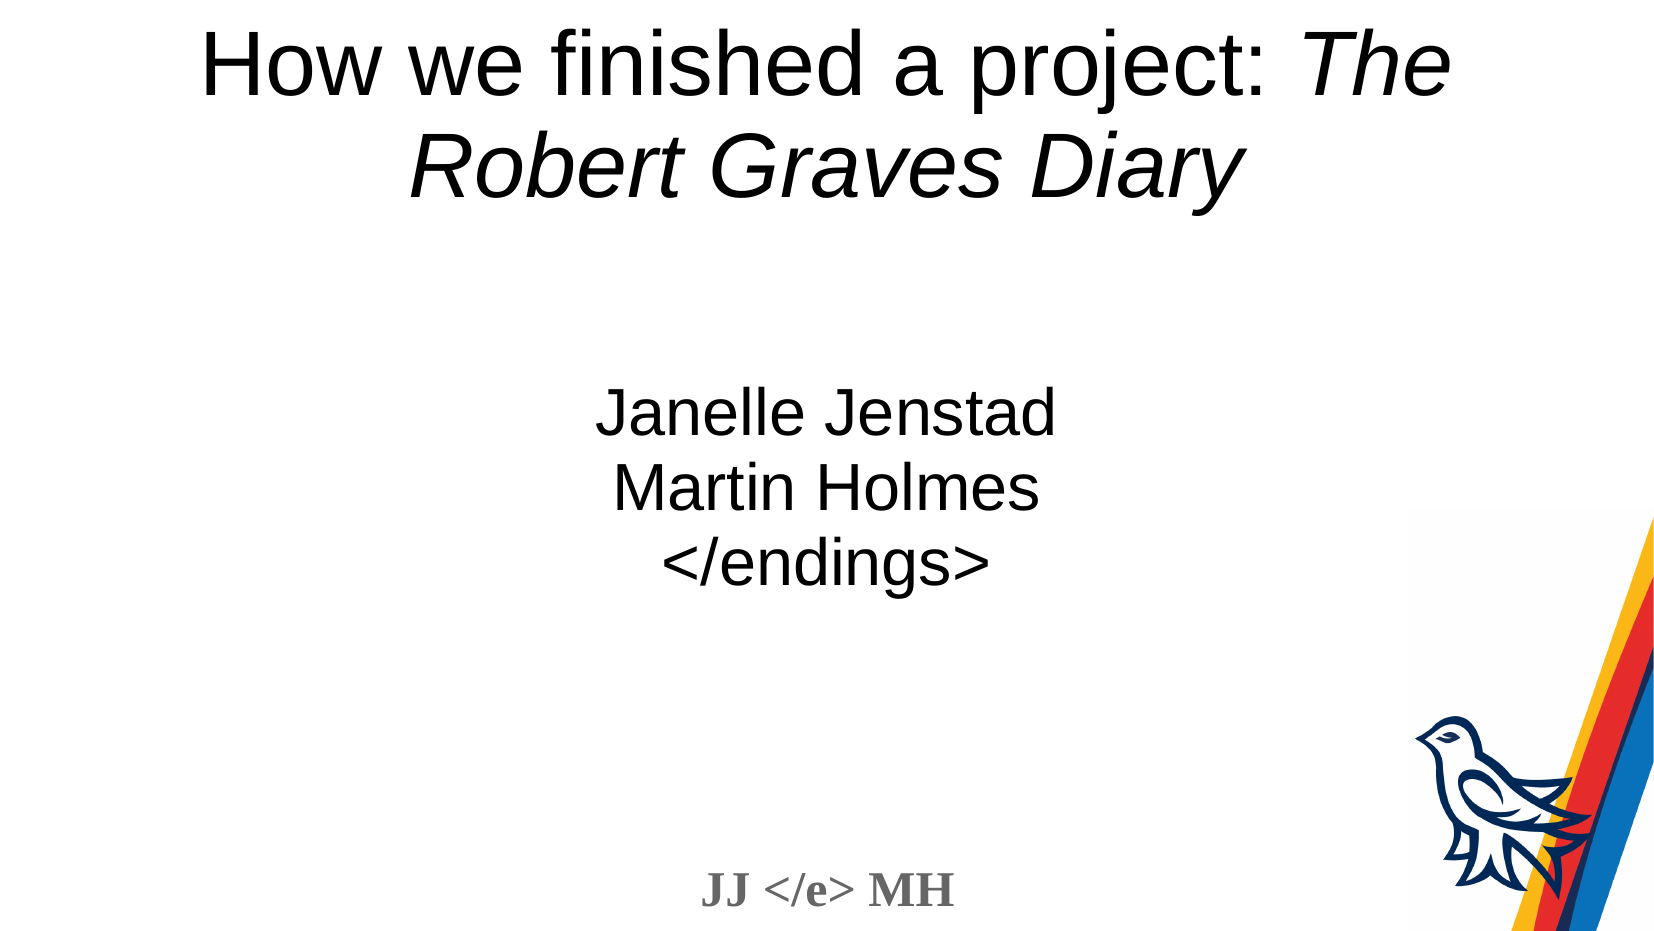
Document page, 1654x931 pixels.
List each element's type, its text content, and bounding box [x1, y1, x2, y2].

subtitle Janelle Jenstad Martin Holmes </endings> [82, 217, 1571, 758]
title How we finished a project: The Robert Graves Diary [82, 12, 1571, 217]
picture [1407, 507, 1654, 931]
